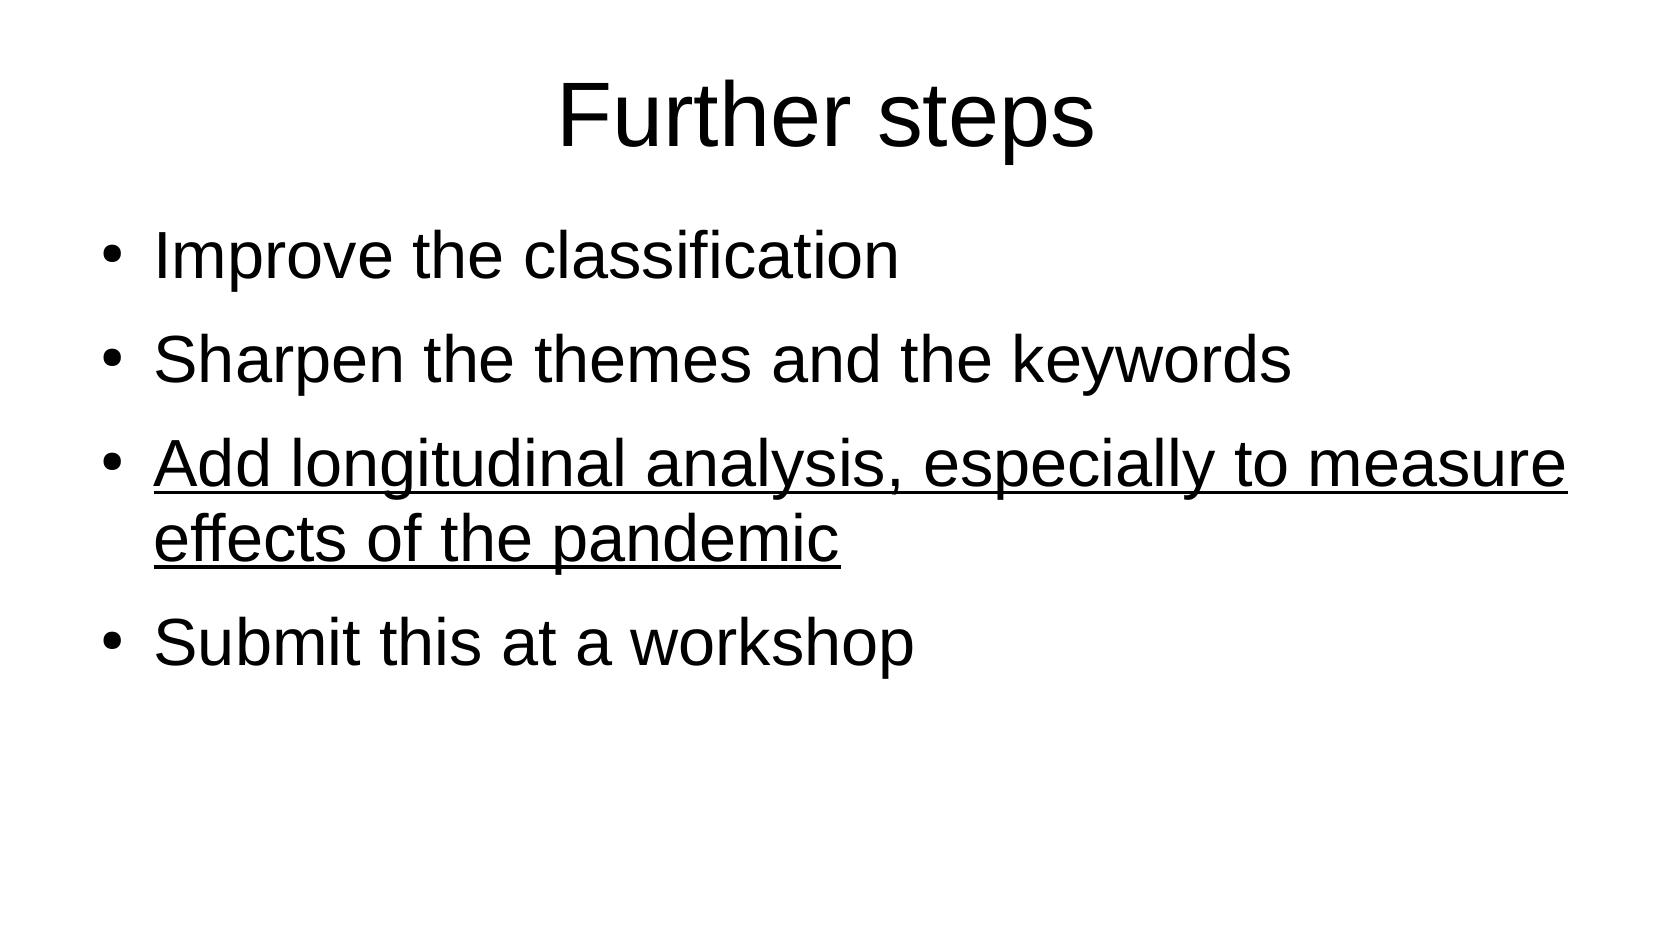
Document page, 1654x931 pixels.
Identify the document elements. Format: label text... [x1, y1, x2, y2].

list Improve the classification Sharpen the themes and the keywords Add longitudinal analysis, especially to measure effects of the pandemic Submit this at a workshop [82, 217, 1571, 758]
title Further steps [82, 37, 1571, 193]
